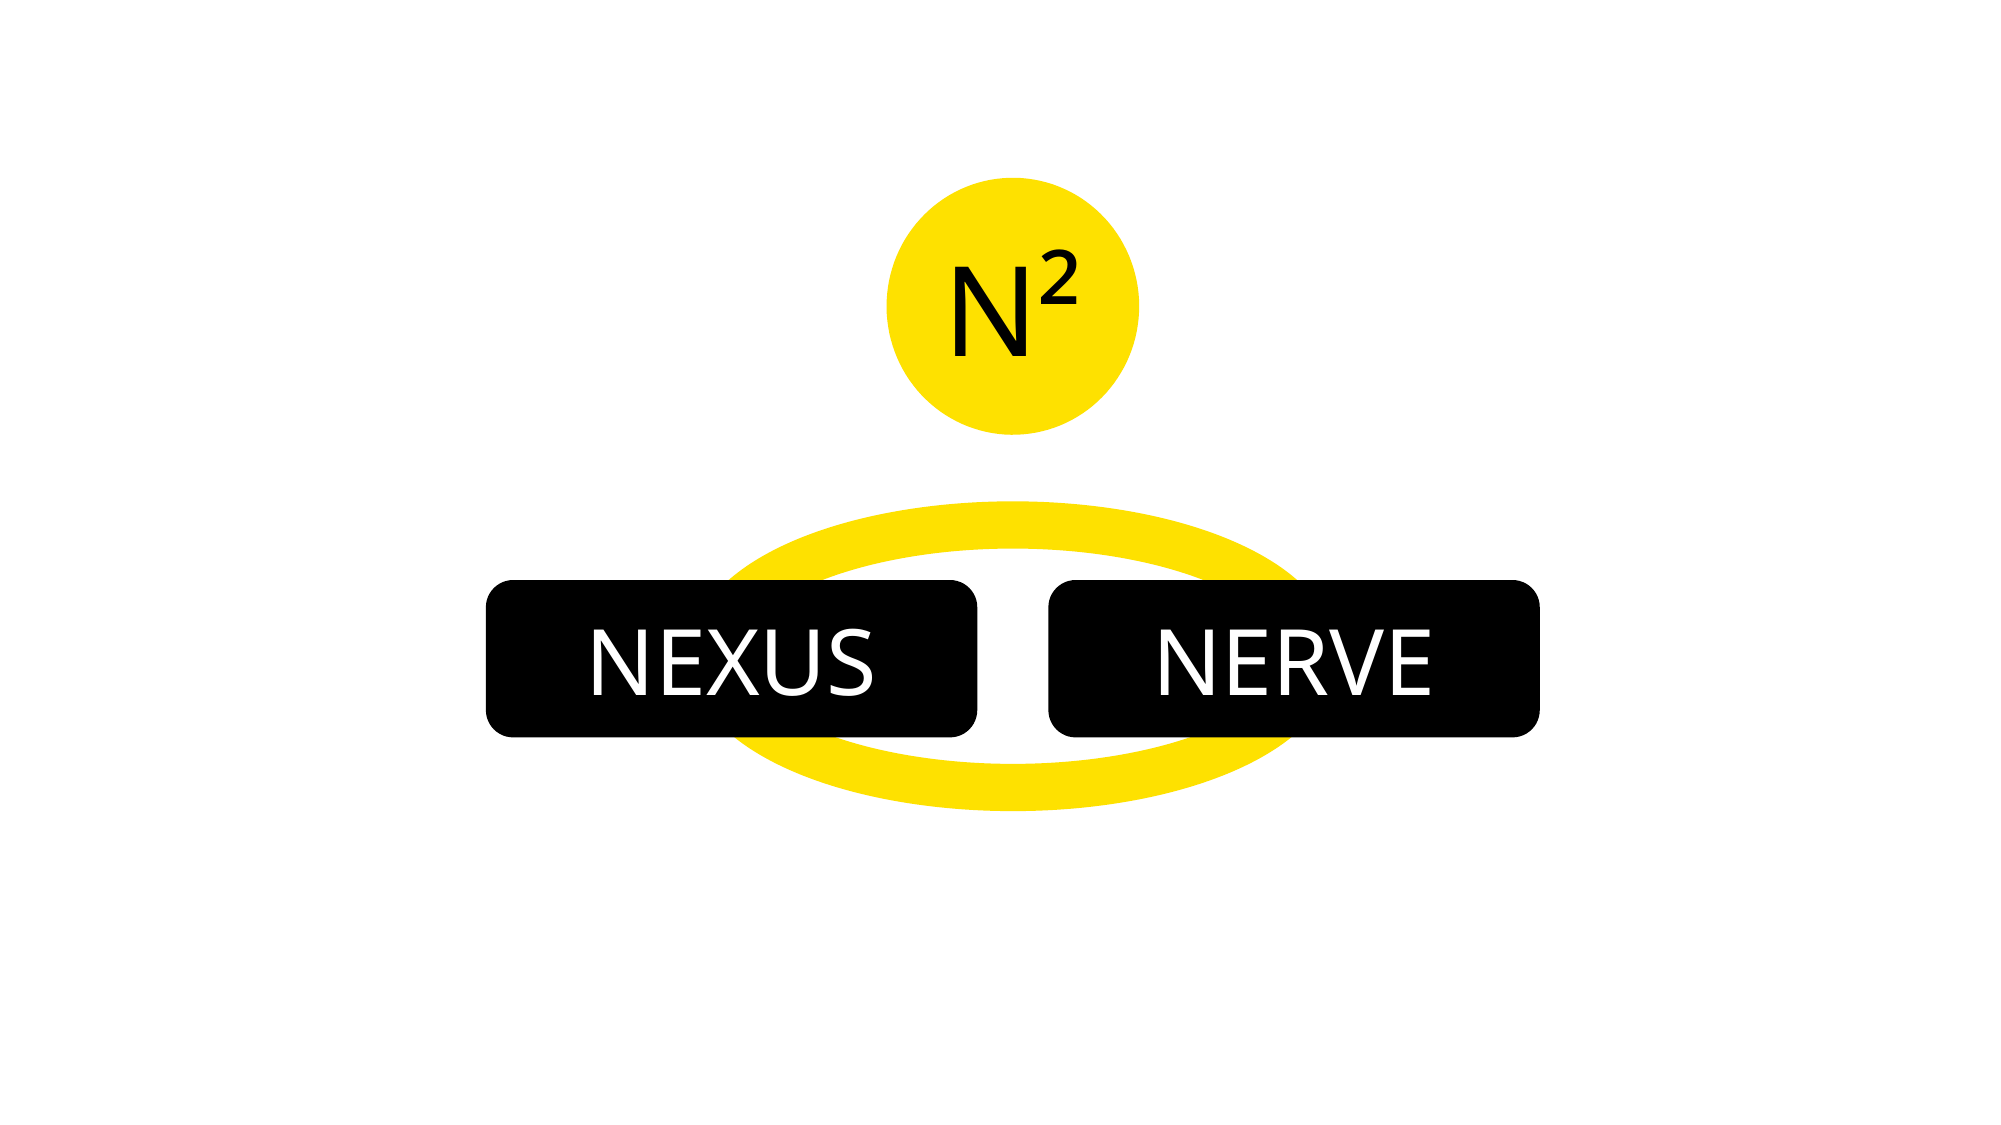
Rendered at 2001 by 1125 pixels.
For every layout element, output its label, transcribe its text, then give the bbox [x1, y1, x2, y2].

text_box NERVE [1049, 581, 1539, 736]
text_box N² [886, 177, 1140, 435]
text_box NEXUS [487, 581, 976, 736]
